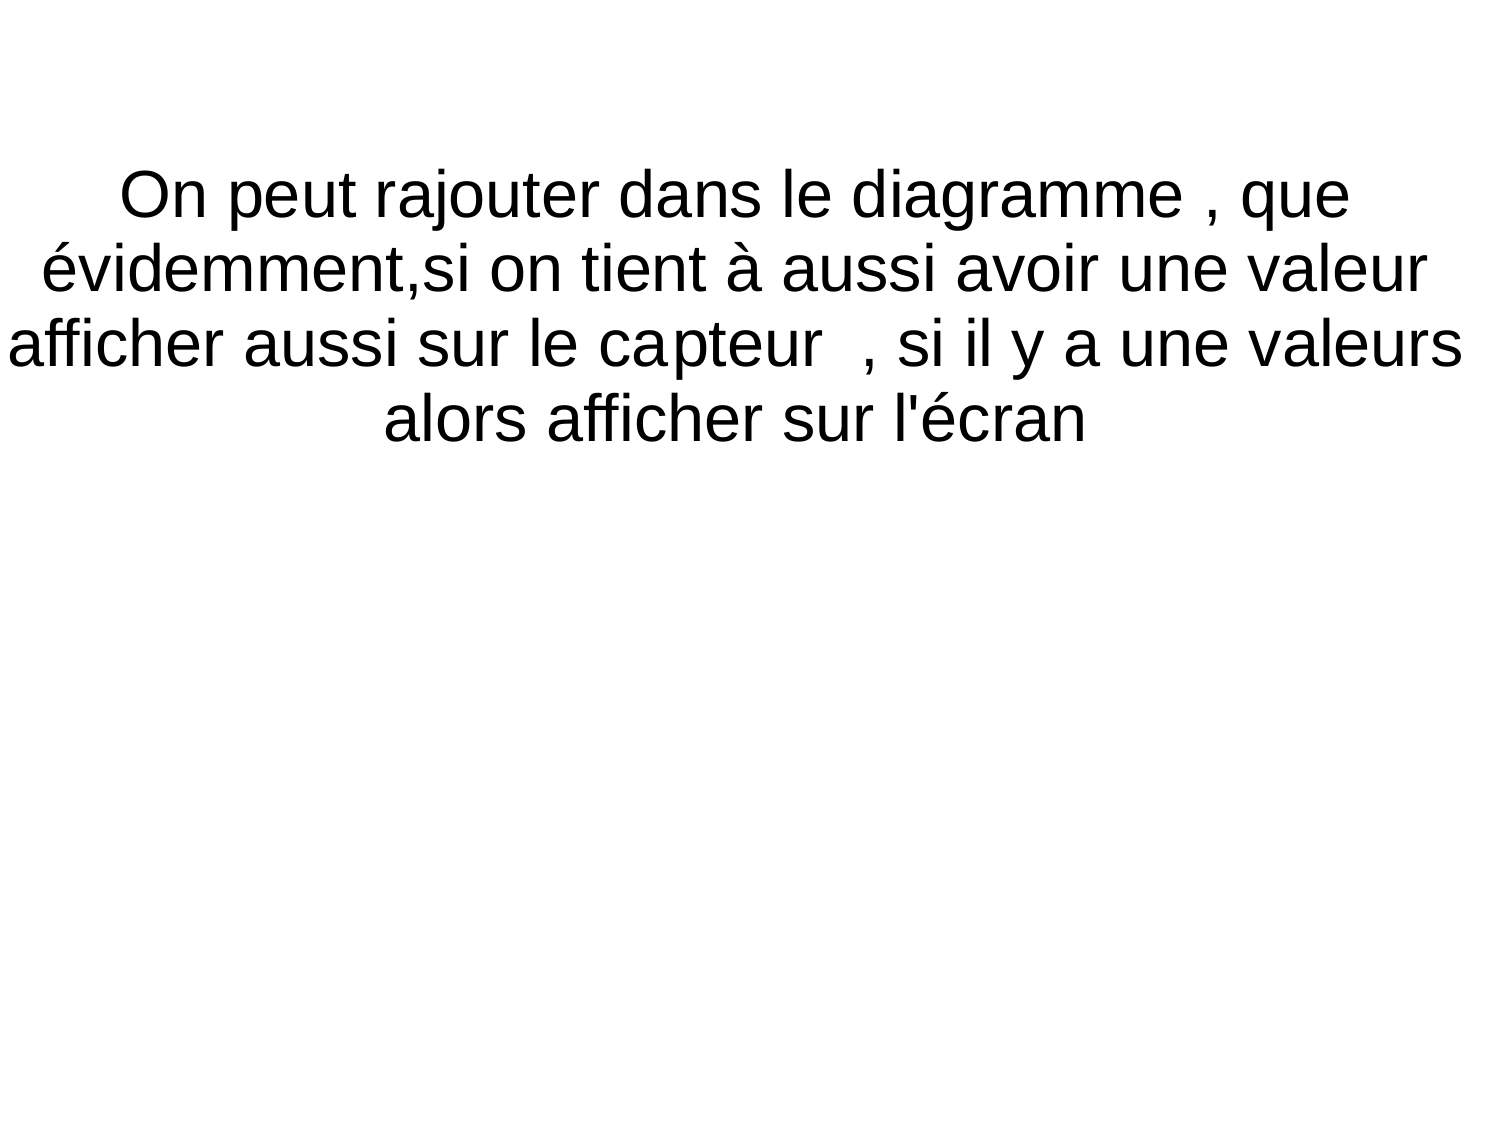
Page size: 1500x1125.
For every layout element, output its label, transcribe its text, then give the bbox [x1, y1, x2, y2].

subtitle On peut rajouter dans le diagramme , que évidemment,si on tient à aussi avoir une valeur afficher aussi sur le ca pteur , si il y a une valeurs alors afficher sur l'écran [0, 61, 1473, 626]
